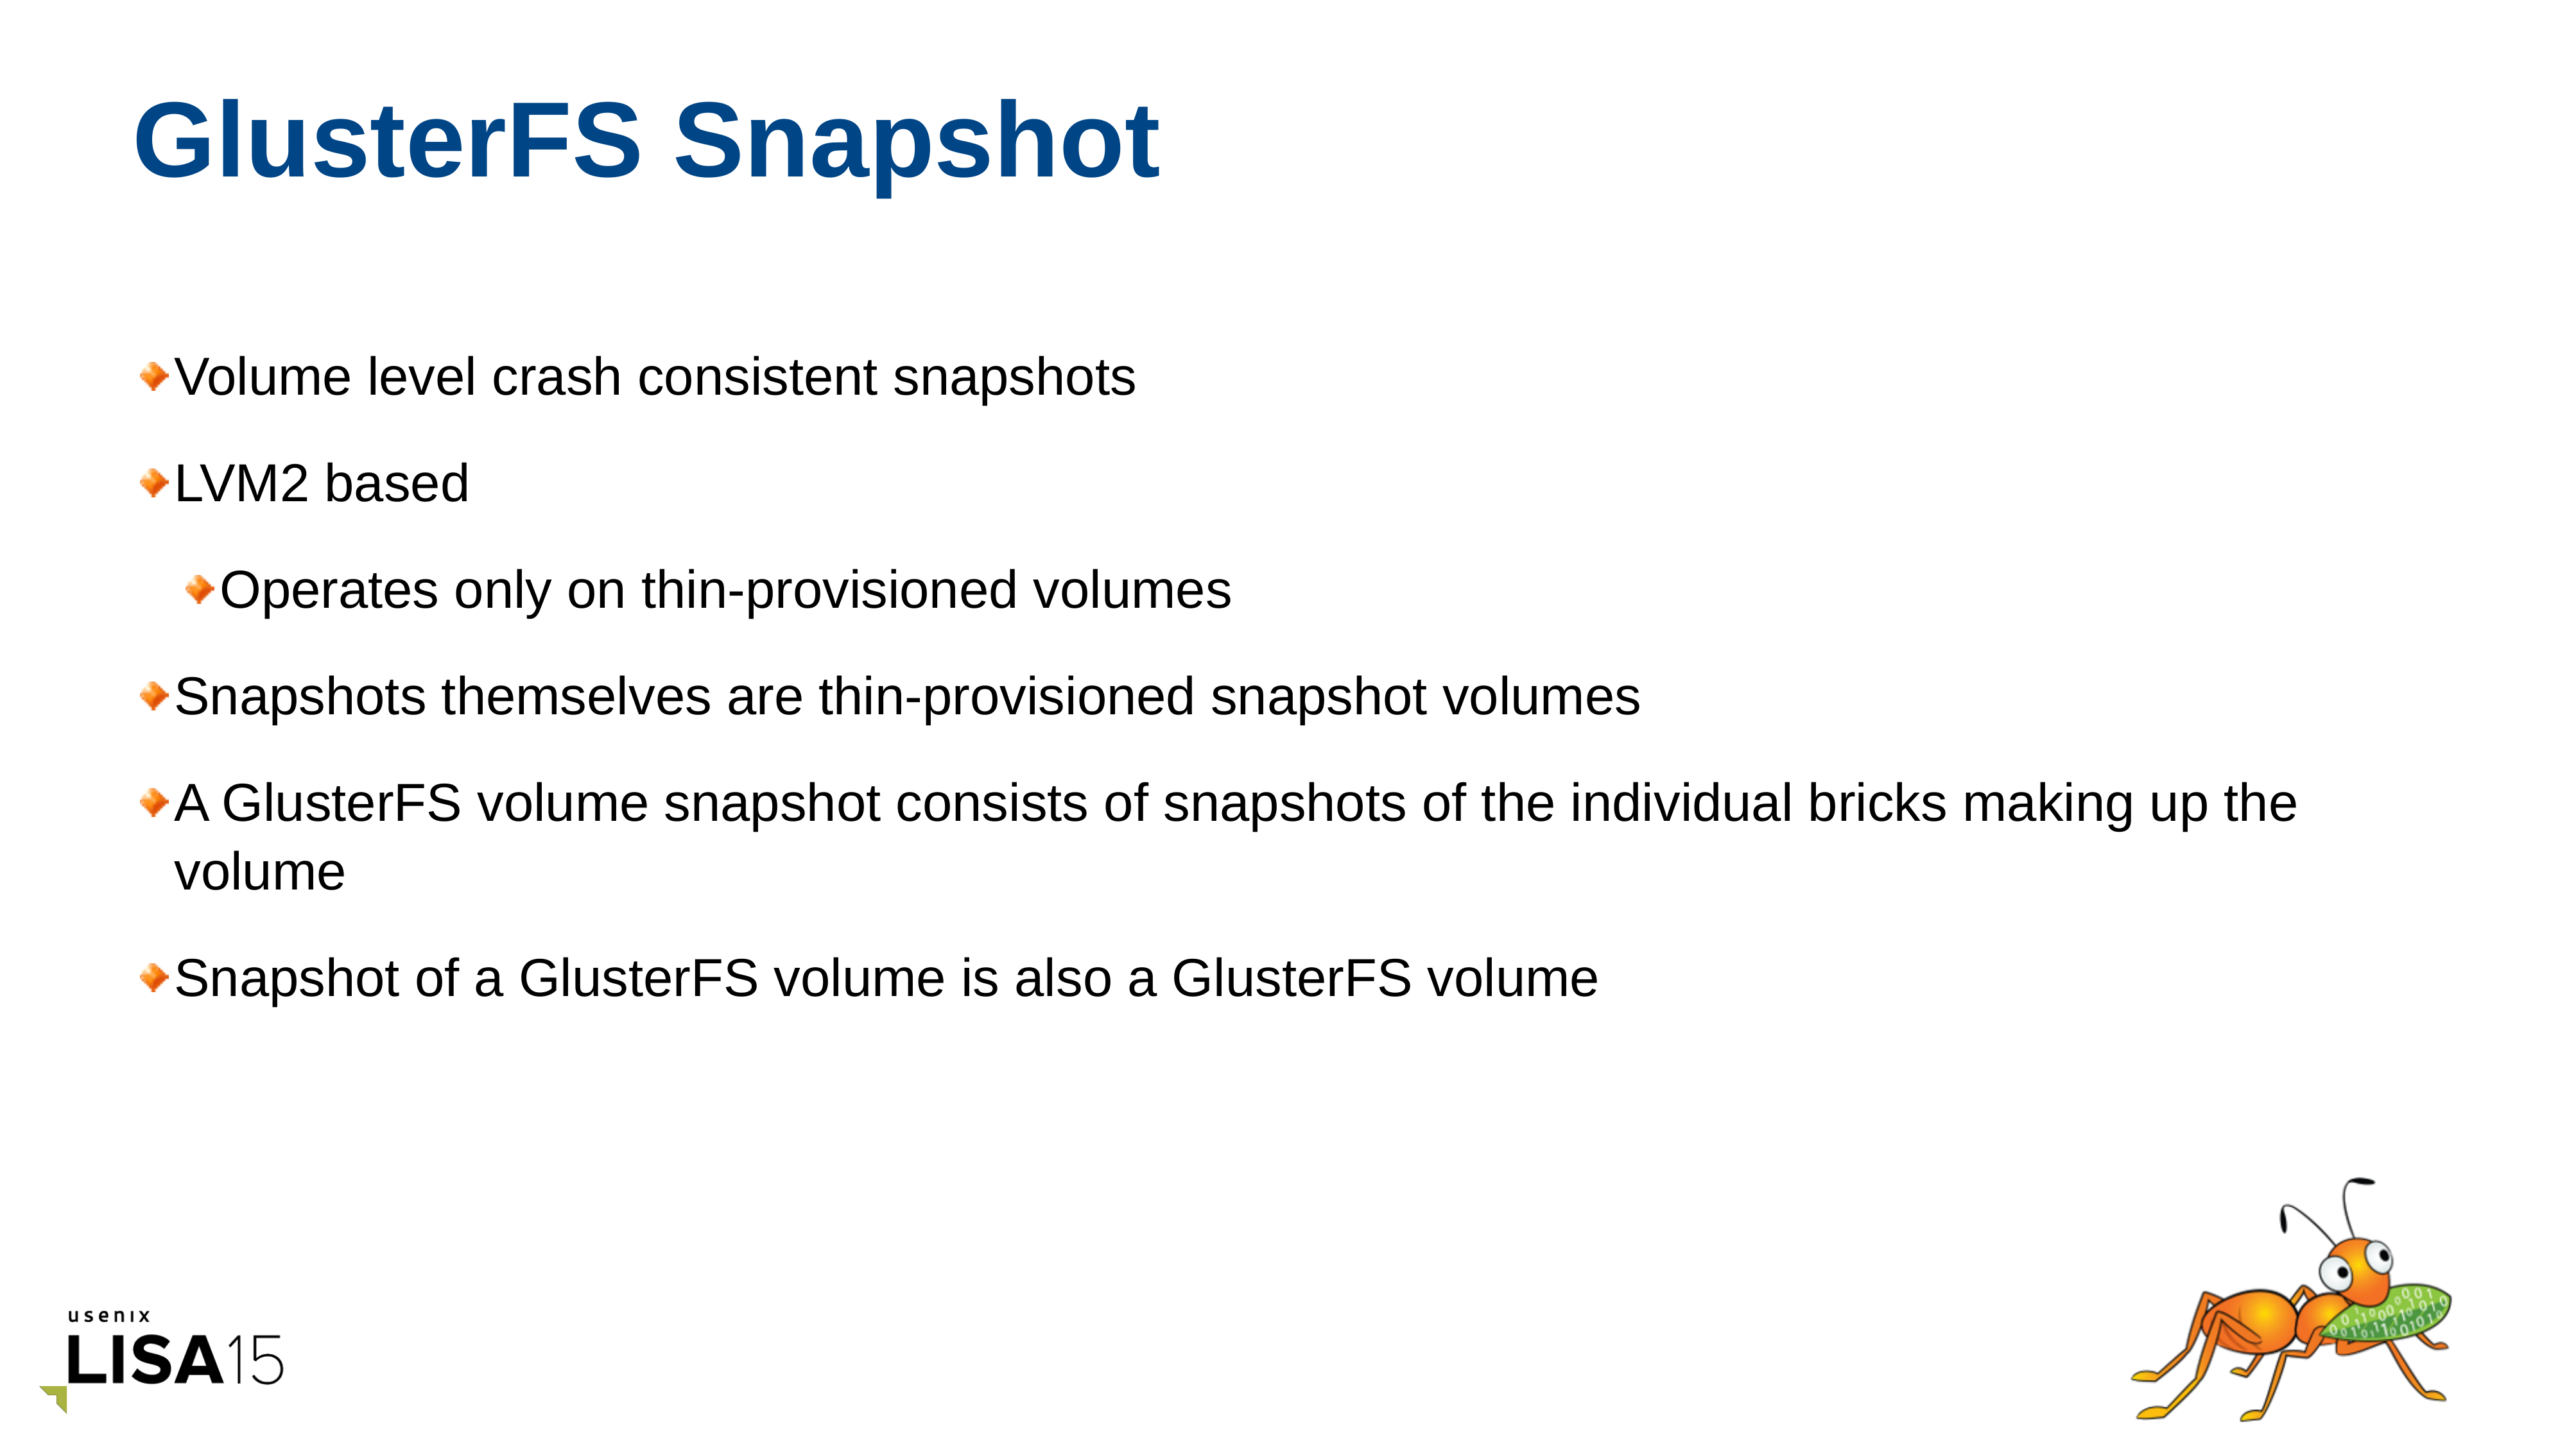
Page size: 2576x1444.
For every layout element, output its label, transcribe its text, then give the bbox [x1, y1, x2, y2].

title GlusterFS Snapshot [132, 19, 2446, 261]
list Volume level crash consistent snapshots LVM2 based Operates only on thin-provisioned volumes Snapshots themselves are thin-provisioned snapshot volumes A GlusterFS volume snapshot consists of snapshots of the individual bricks making up the volume Snapshot of a GlusterFS volume is also a GlusterFS volume [128, 338, 2447, 1291]
picture [2127, 1175, 2456, 1425]
picture [19, 1289, 299, 1427]
